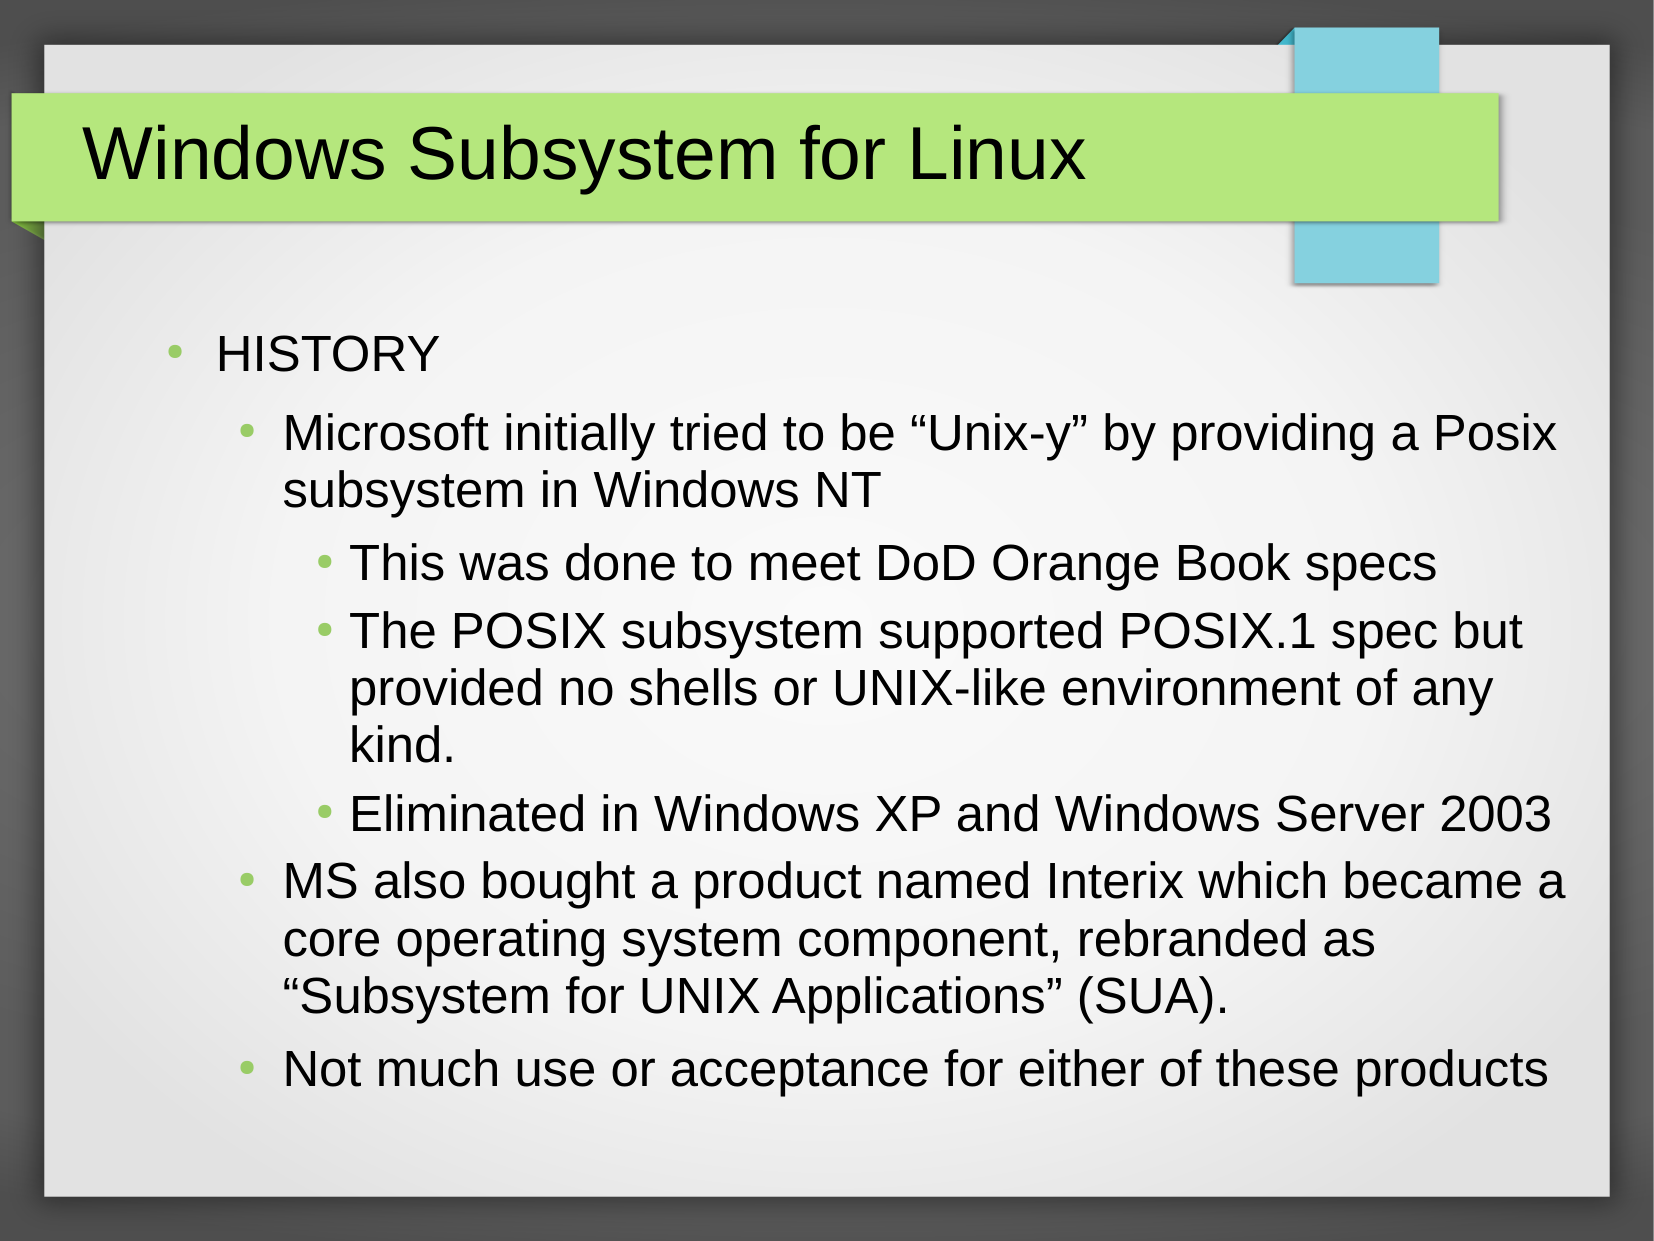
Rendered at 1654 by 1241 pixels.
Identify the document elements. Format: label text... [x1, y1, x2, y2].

title Windows Subsystem for Linux [82, 94, 1264, 213]
list HISTORY Microsoft initially tried to be “Unix-y” by providing a Posix subsystem in Windows NT This was done to meet DoD Orange Book specs The POSIX subsystem supported POSIX.1 spec but provided no shells or UNIX-like environment of any kind. Eliminated in Windows XP and Windows Server 2003 MS also bought a product named Interix which became a core operating system component, rebranded as “Subsystem for UNIX Applications” (SUA). Not much use or acceptance for either of these products [82, 240, 1571, 1141]
picture [0, 0, 1654, 1241]
